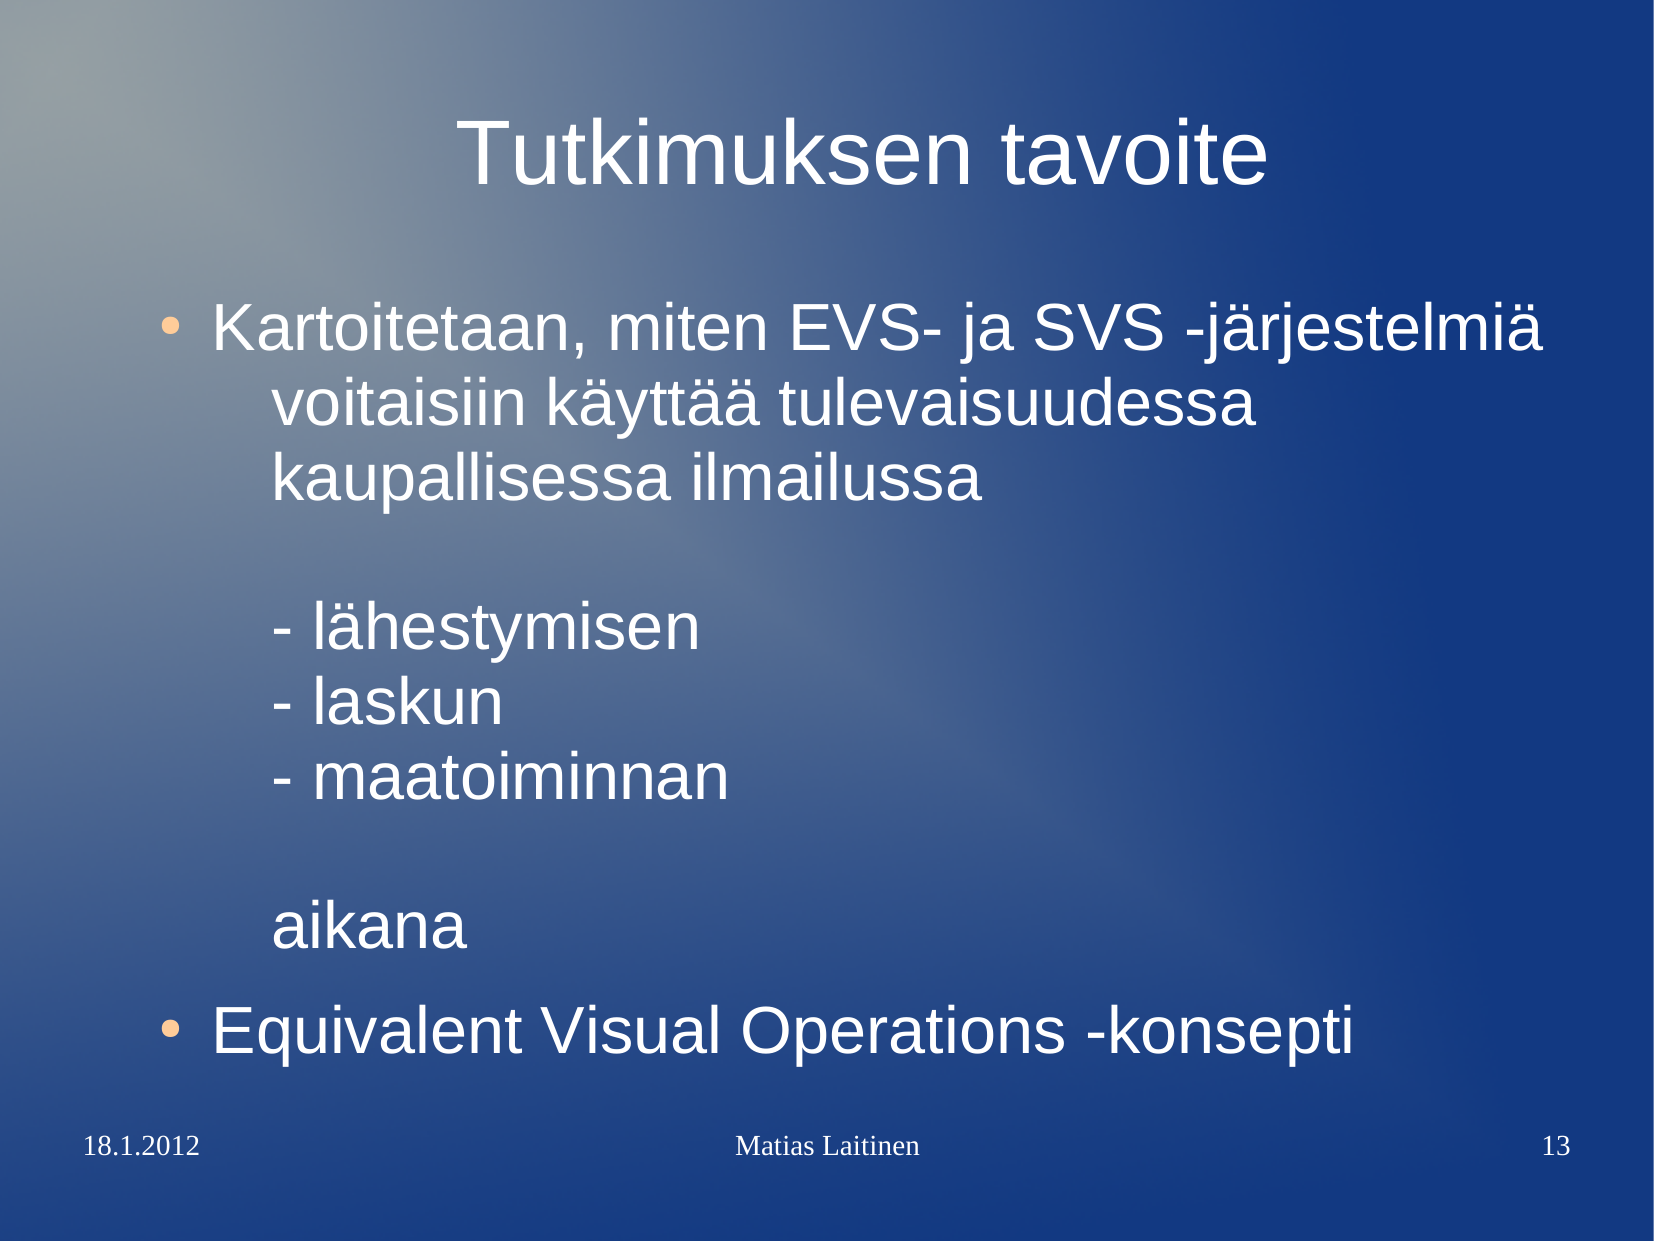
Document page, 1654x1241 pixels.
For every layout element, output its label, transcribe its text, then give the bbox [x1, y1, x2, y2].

title Tutkimuksen tavoite [82, 49, 1571, 257]
picture [0, 0, 1654, 1241]
list Kartoitetaan, miten EVS- ja SVS -järjestelmiä voitaisiin käyttää tulevaisuudessa kaupallisessa ilmailussa - lähestymisen - laskun - maatoiminnan aikana Equivalent Visual Operations -konsepti [82, 290, 1571, 1109]
